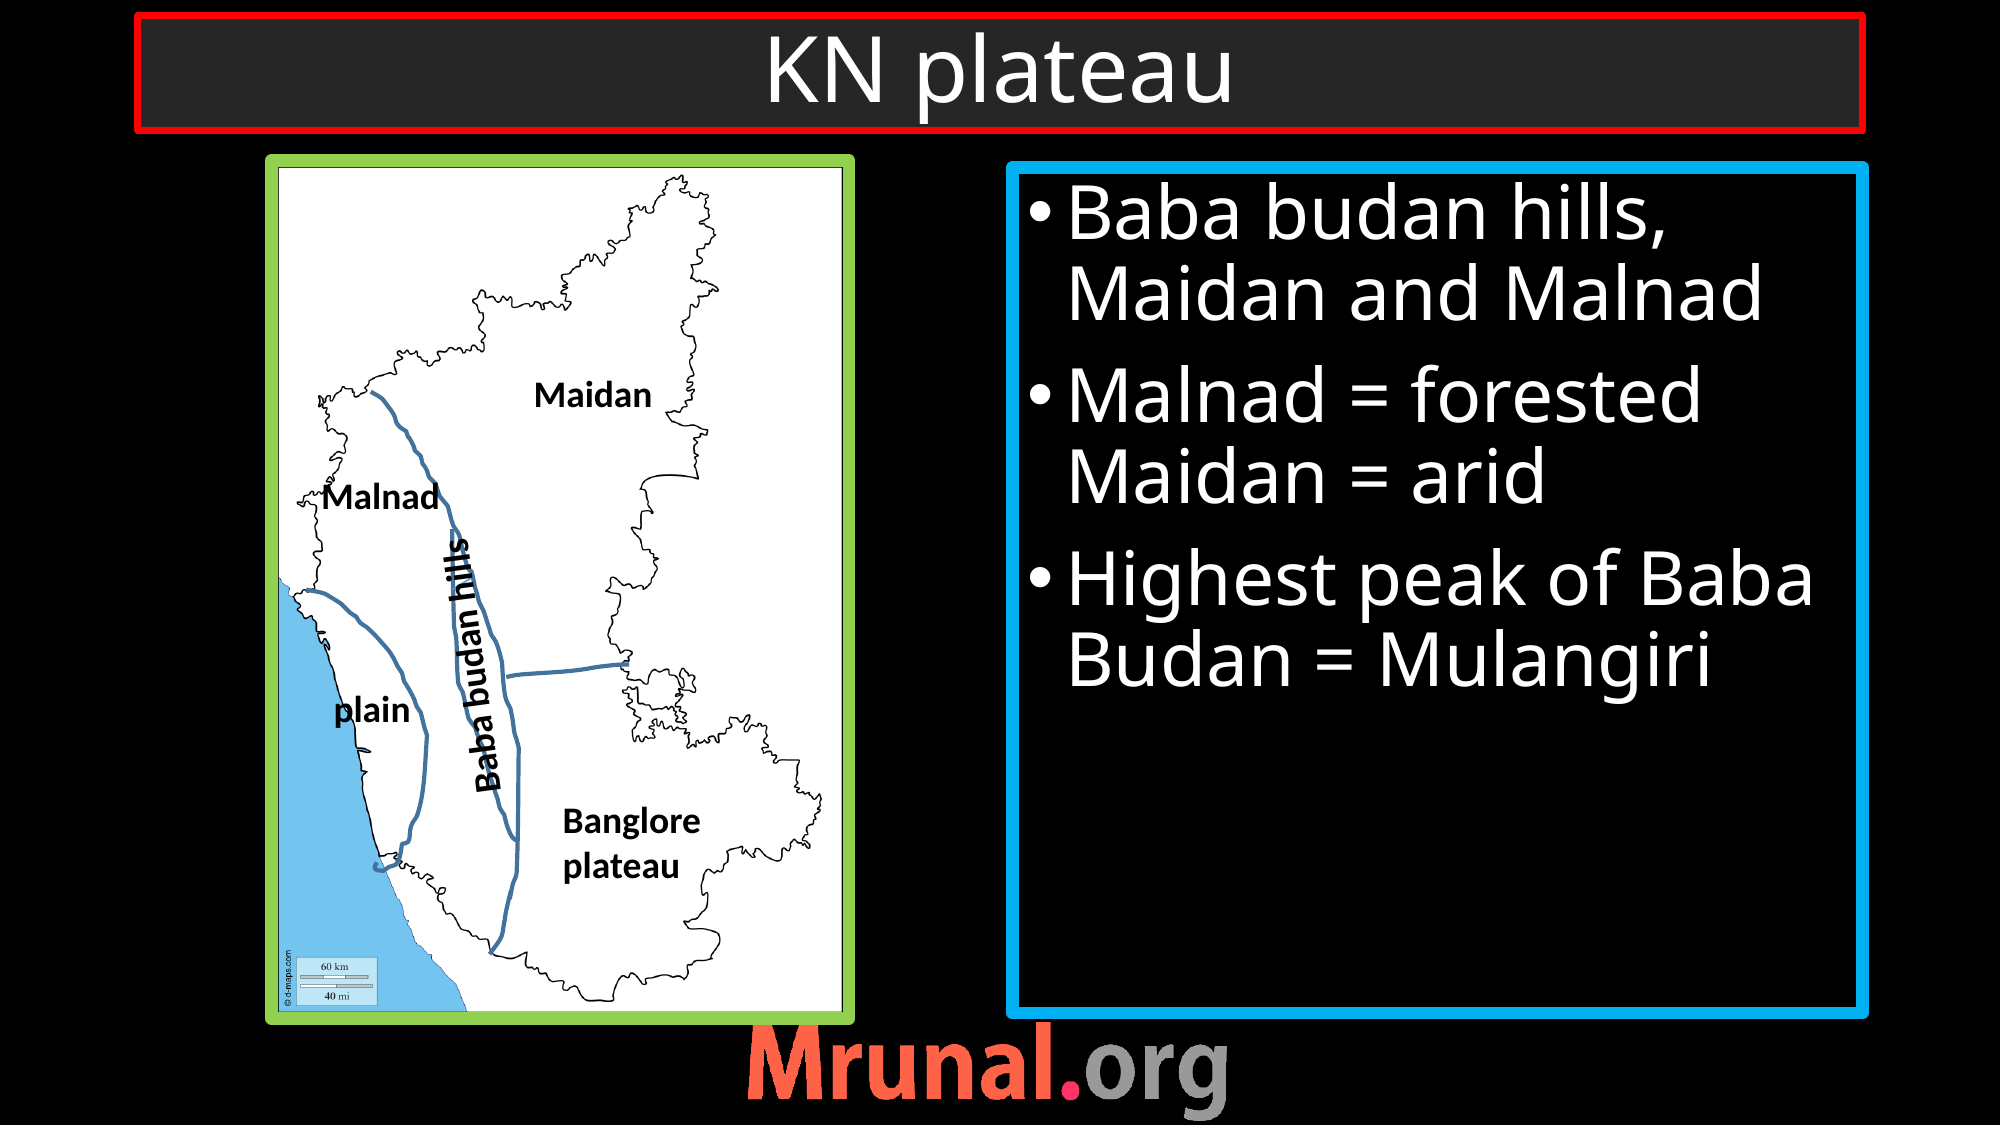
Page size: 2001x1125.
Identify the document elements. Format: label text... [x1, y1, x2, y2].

title KN plateau [137, 15, 1863, 131]
text_box plain [318, 677, 440, 738]
text_box Maidan [518, 362, 673, 423]
text_box Malnad [306, 464, 484, 525]
text_box Banglore plateau [547, 788, 746, 894]
picture [277, 166, 843, 1013]
picture [741, 1005, 1230, 1125]
list Baba budan hills, Maidan and Malnad Malnad = forested Maidan = arid Highest peak of Baba Budan = Mulangiri [1012, 167, 1863, 1014]
text_box Baba budan hills [419, 513, 518, 813]
